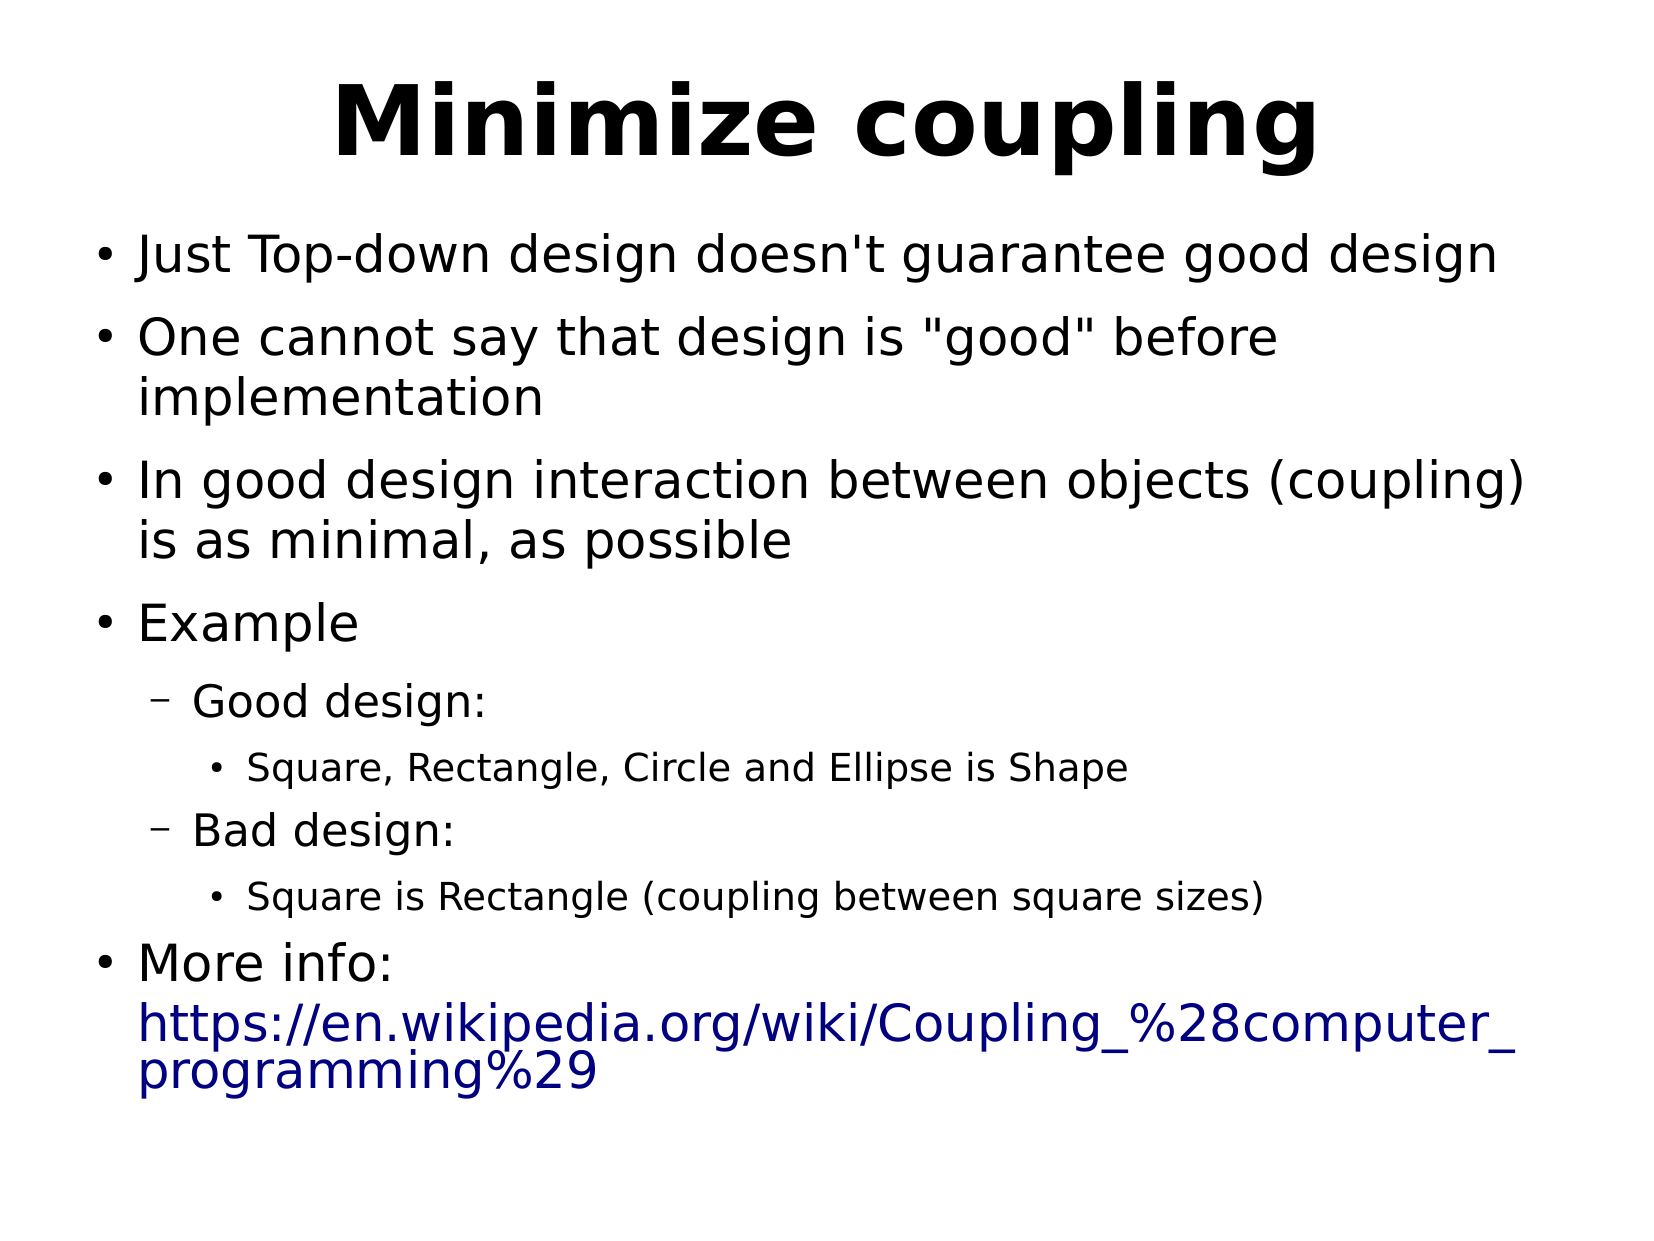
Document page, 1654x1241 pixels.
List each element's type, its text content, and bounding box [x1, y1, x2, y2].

title Minimize coupling [82, 0, 1571, 293]
list Just Top-down design doesn't guarantee good design One cannot say that design is "good" before implementation In good design interaction between objects (coupling) is as minimal, as possible Example Good design: Square, Rectangle, Circle and Ellipse is Shape Bad design: Square is Rectangle (coupling between square sizes) More info: https://en.wikipedia.org/wiki/Coupling_%28computer_programming%29 [82, 225, 1538, 1158]
